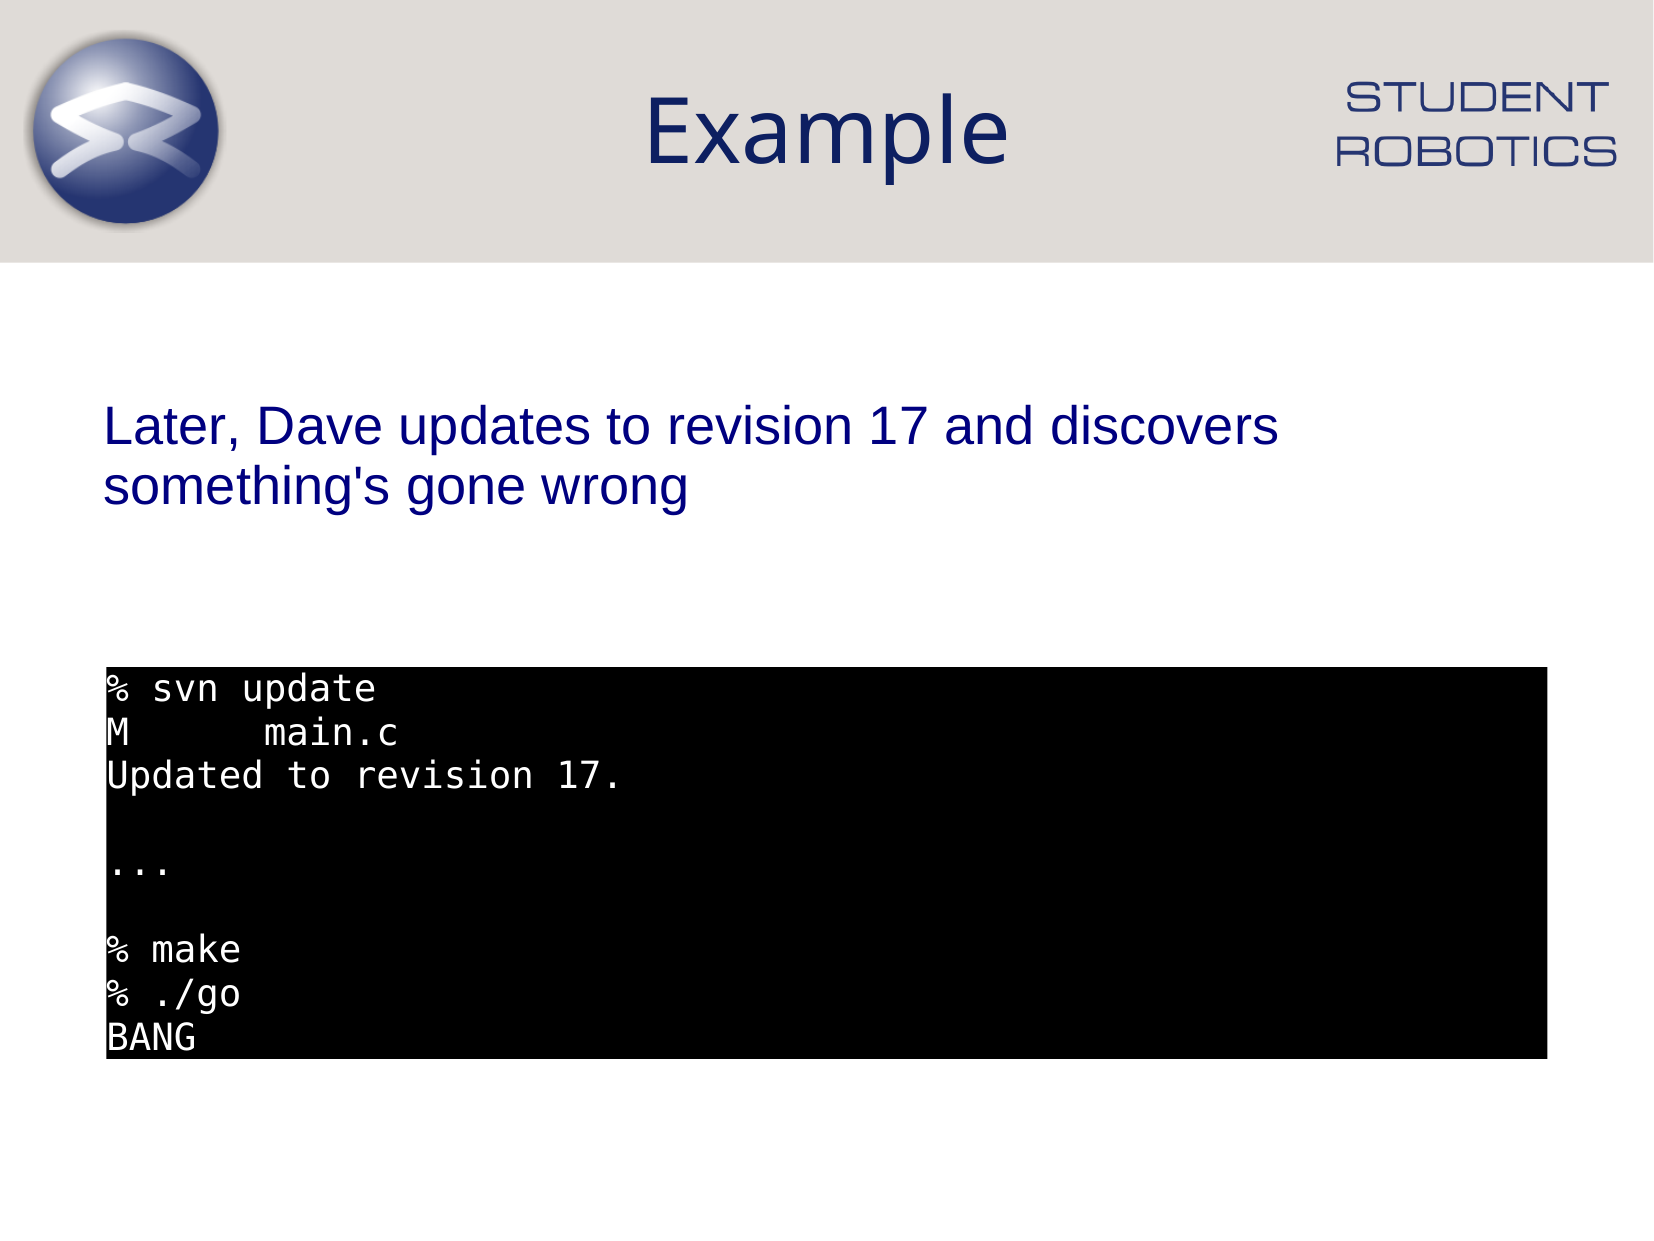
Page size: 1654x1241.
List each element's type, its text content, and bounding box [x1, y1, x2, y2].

title Example [82, 7, 1571, 250]
text_box % svn update M main.c Updated to revision 17. ... % make % ./go BANG [106, 667, 1548, 1059]
picture [1571, 68, 1633, 174]
text_box Later, Dave updates to revision 17 and discovers something's gone wrong [103, 395, 1576, 577]
picture [9, 19, 82, 245]
